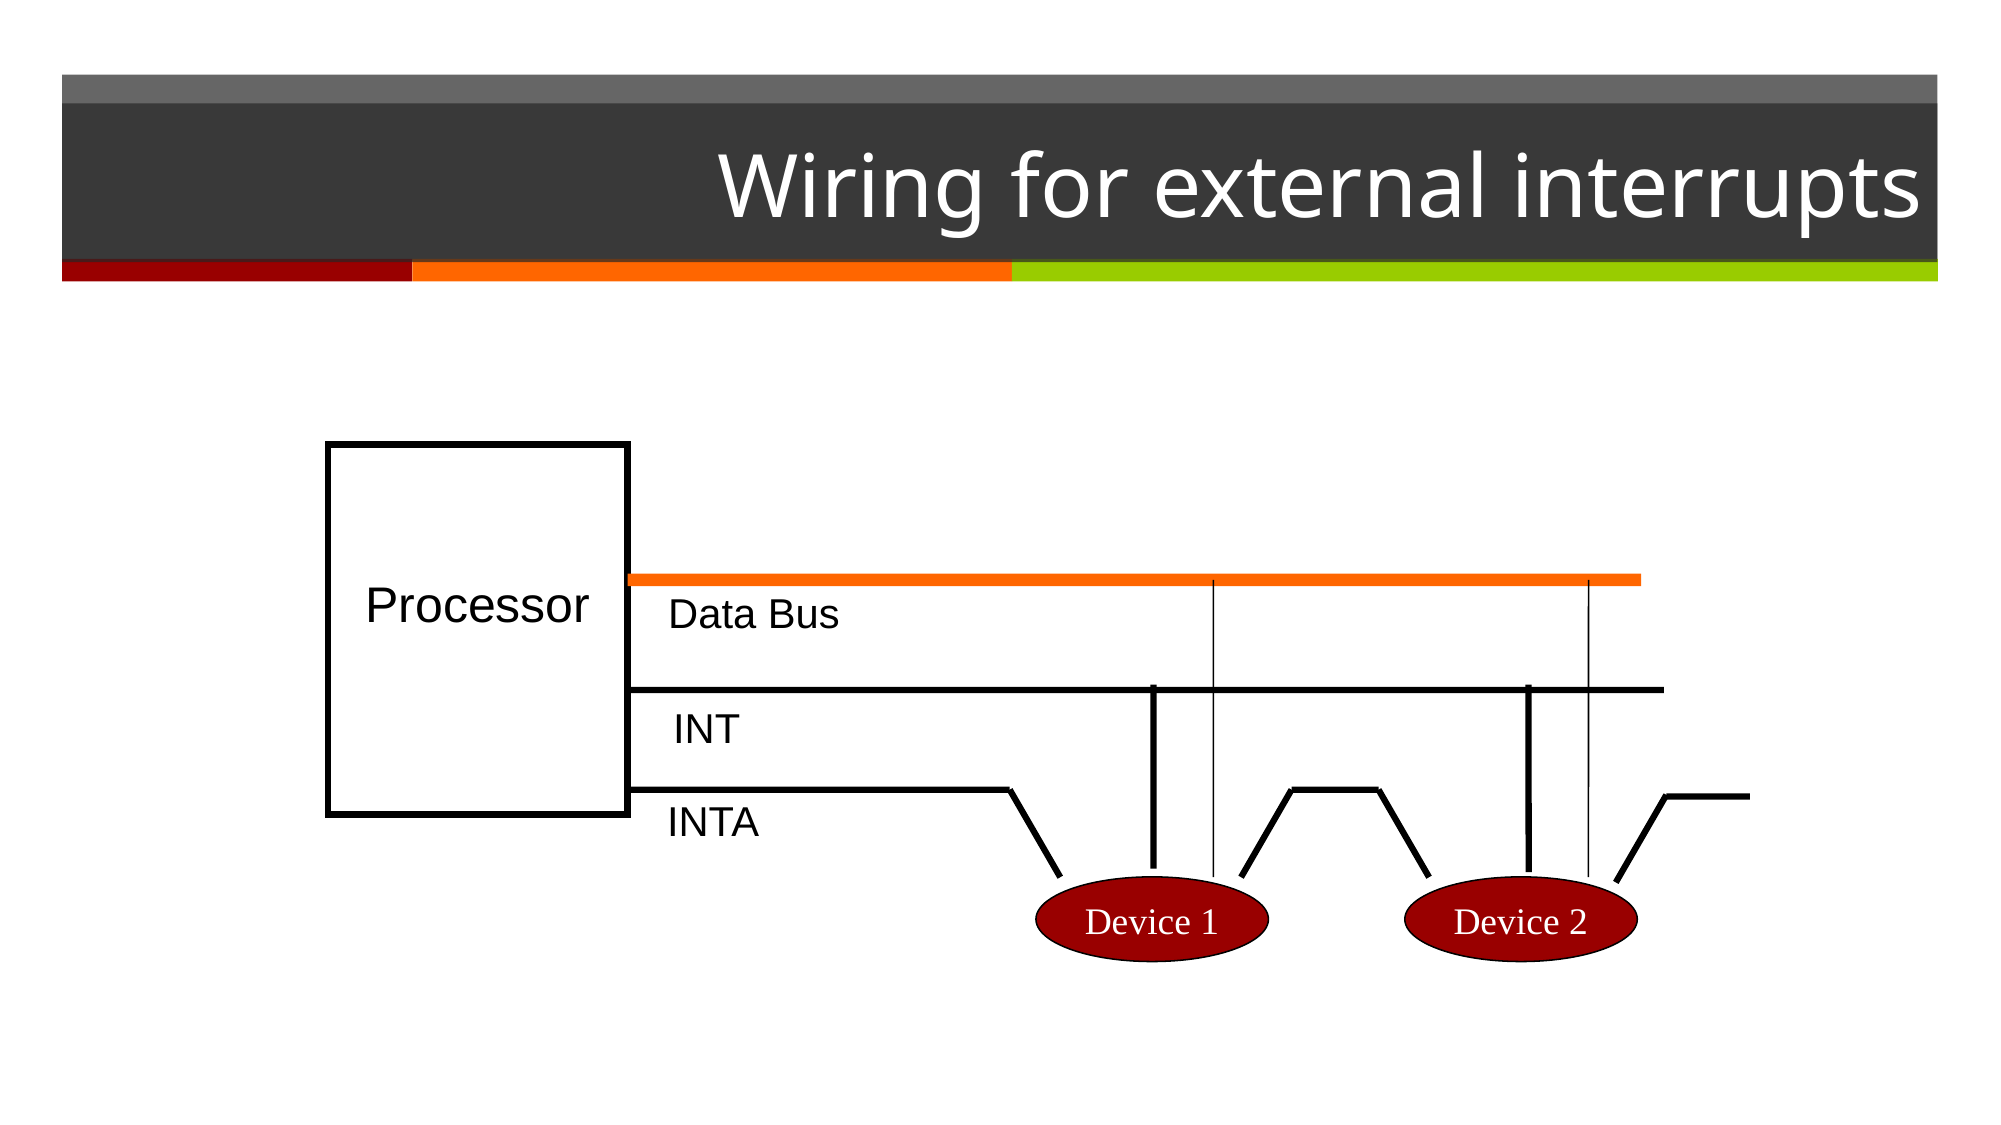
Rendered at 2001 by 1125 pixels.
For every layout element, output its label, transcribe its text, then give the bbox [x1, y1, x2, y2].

text_box Processor [328, 444, 628, 815]
text_box Data Bus [653, 579, 914, 645]
text_box Device 2 [1404, 876, 1638, 962]
title Wiring for external interrupts [62, 103, 1938, 263]
text_box INTA [652, 787, 809, 852]
text_box INT [658, 694, 809, 760]
text_box Device 1 [1035, 876, 1269, 962]
